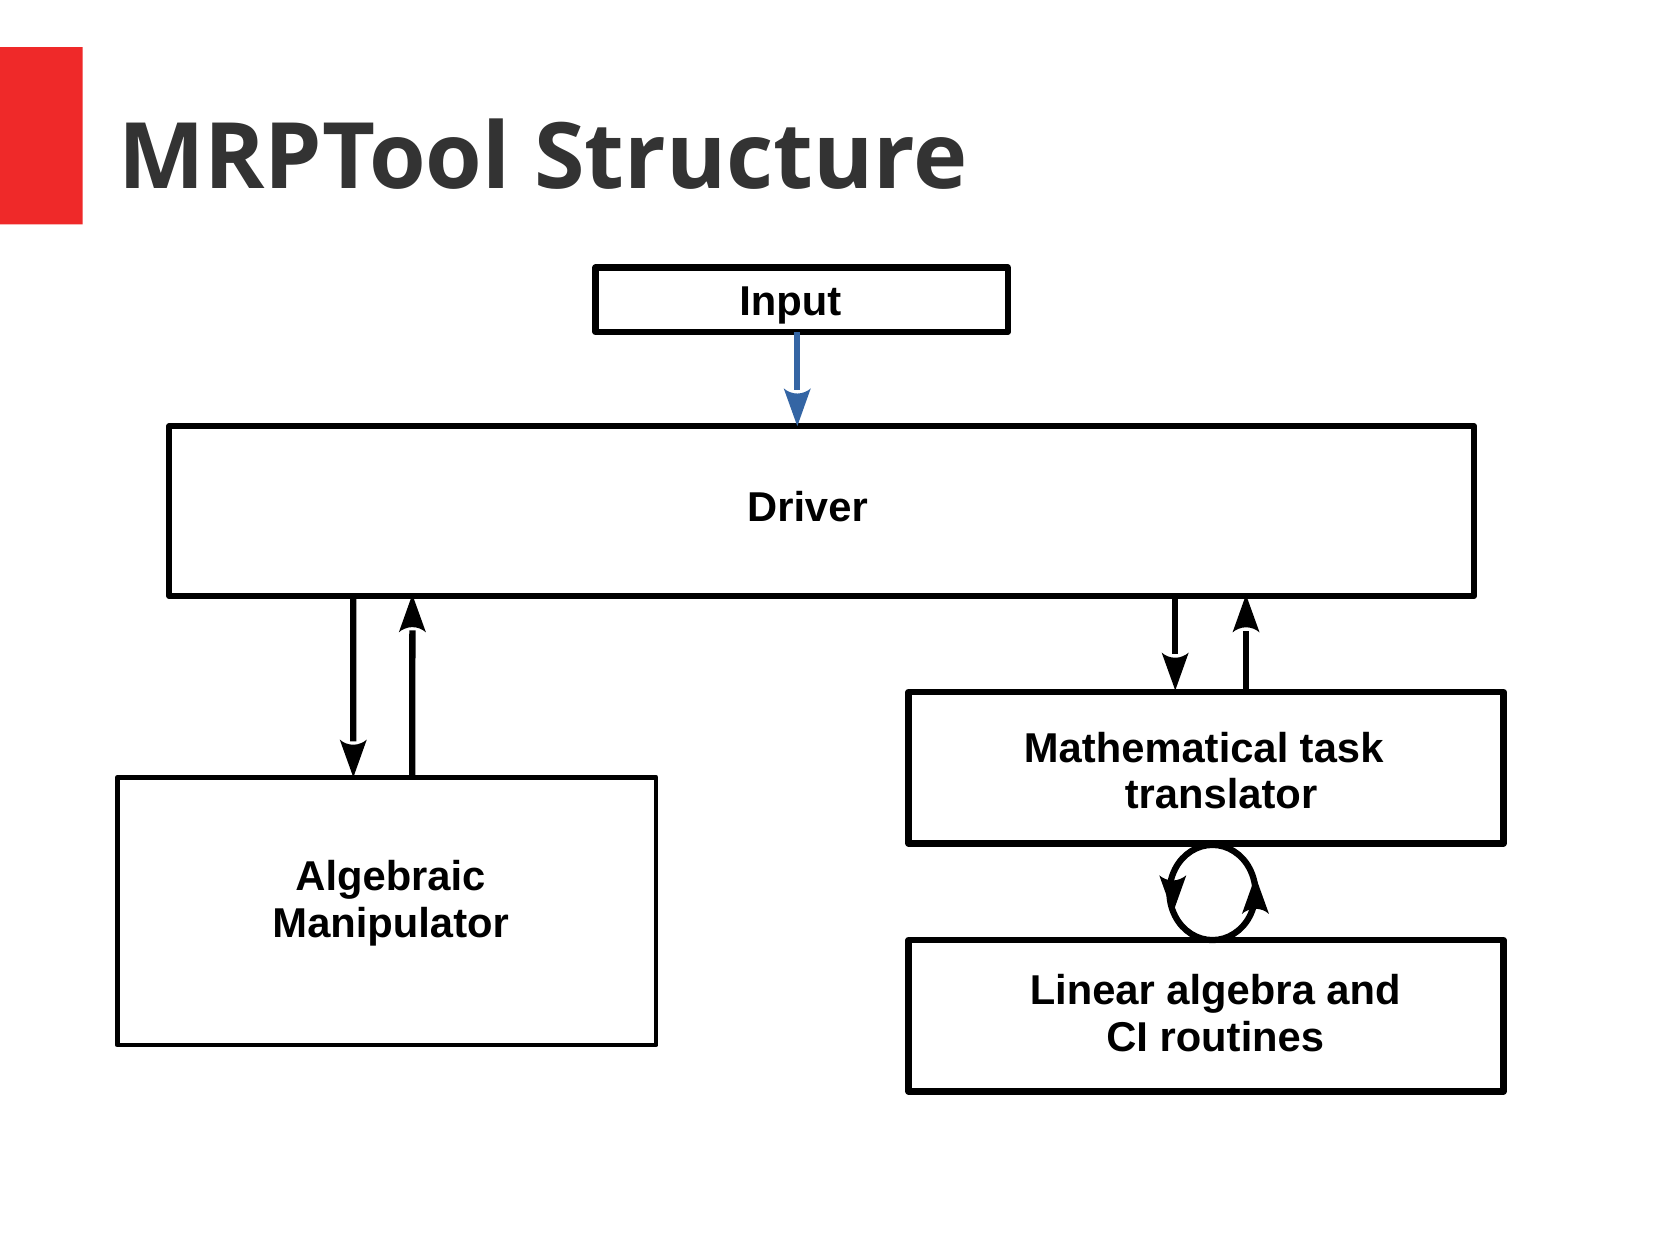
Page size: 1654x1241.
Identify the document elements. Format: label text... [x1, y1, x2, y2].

text_box Driver [732, 476, 895, 539]
title MRPTool Structure [118, 49, 1571, 257]
text_box Algebraic Manipulator [257, 845, 534, 963]
text_box Linear algebra and CI routines [1002, 959, 1429, 1068]
text_box Input [724, 270, 887, 333]
text_box Mathematical task translator [1008, 717, 1434, 825]
